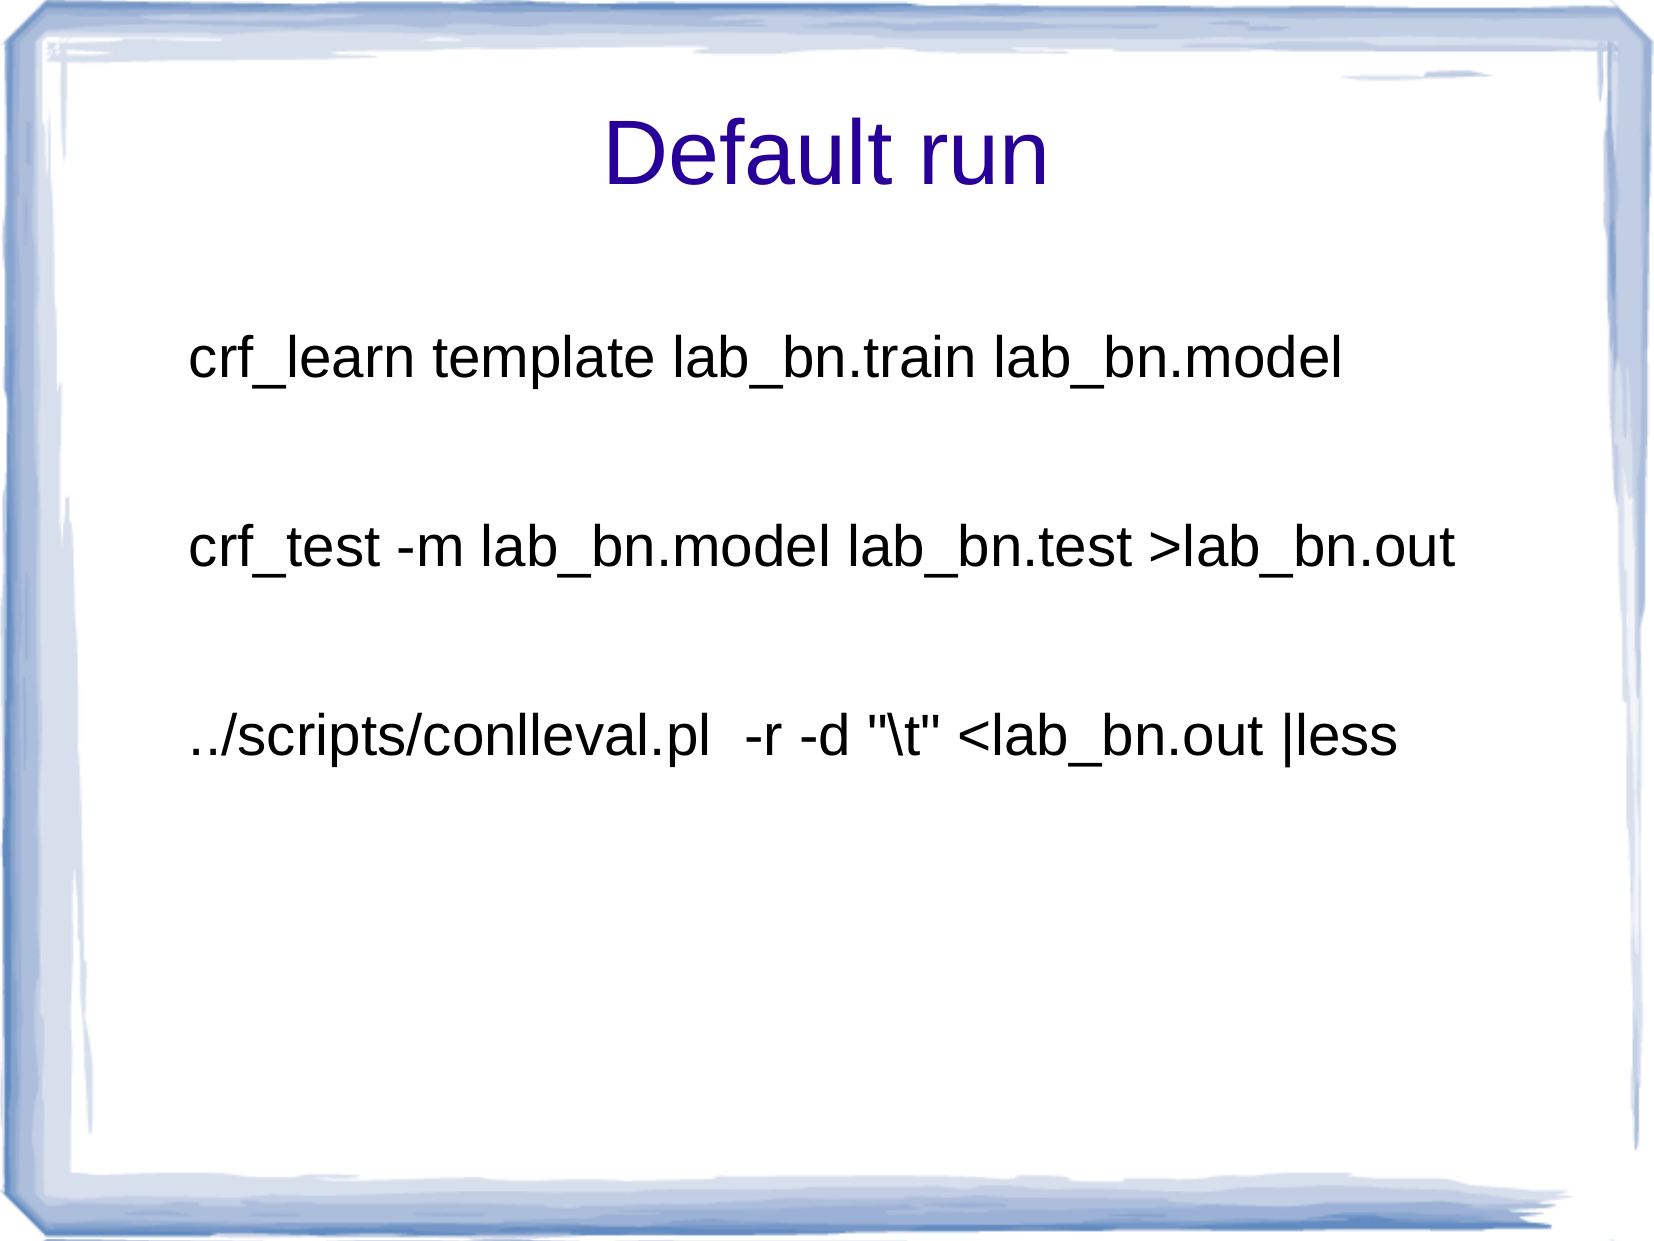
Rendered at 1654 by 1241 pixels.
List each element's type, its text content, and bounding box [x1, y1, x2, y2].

list crf_learn template lab_bn.train lab_bn.model crf_test -m lab_bn.model lab_bn.test >lab_bn.out ../scripts/conlleval.pl -r -d "\t" <lab_bn.out |less [118, 324, 1571, 1129]
title Default run [82, 56, 1571, 250]
picture [0, 0, 1654, 1241]
